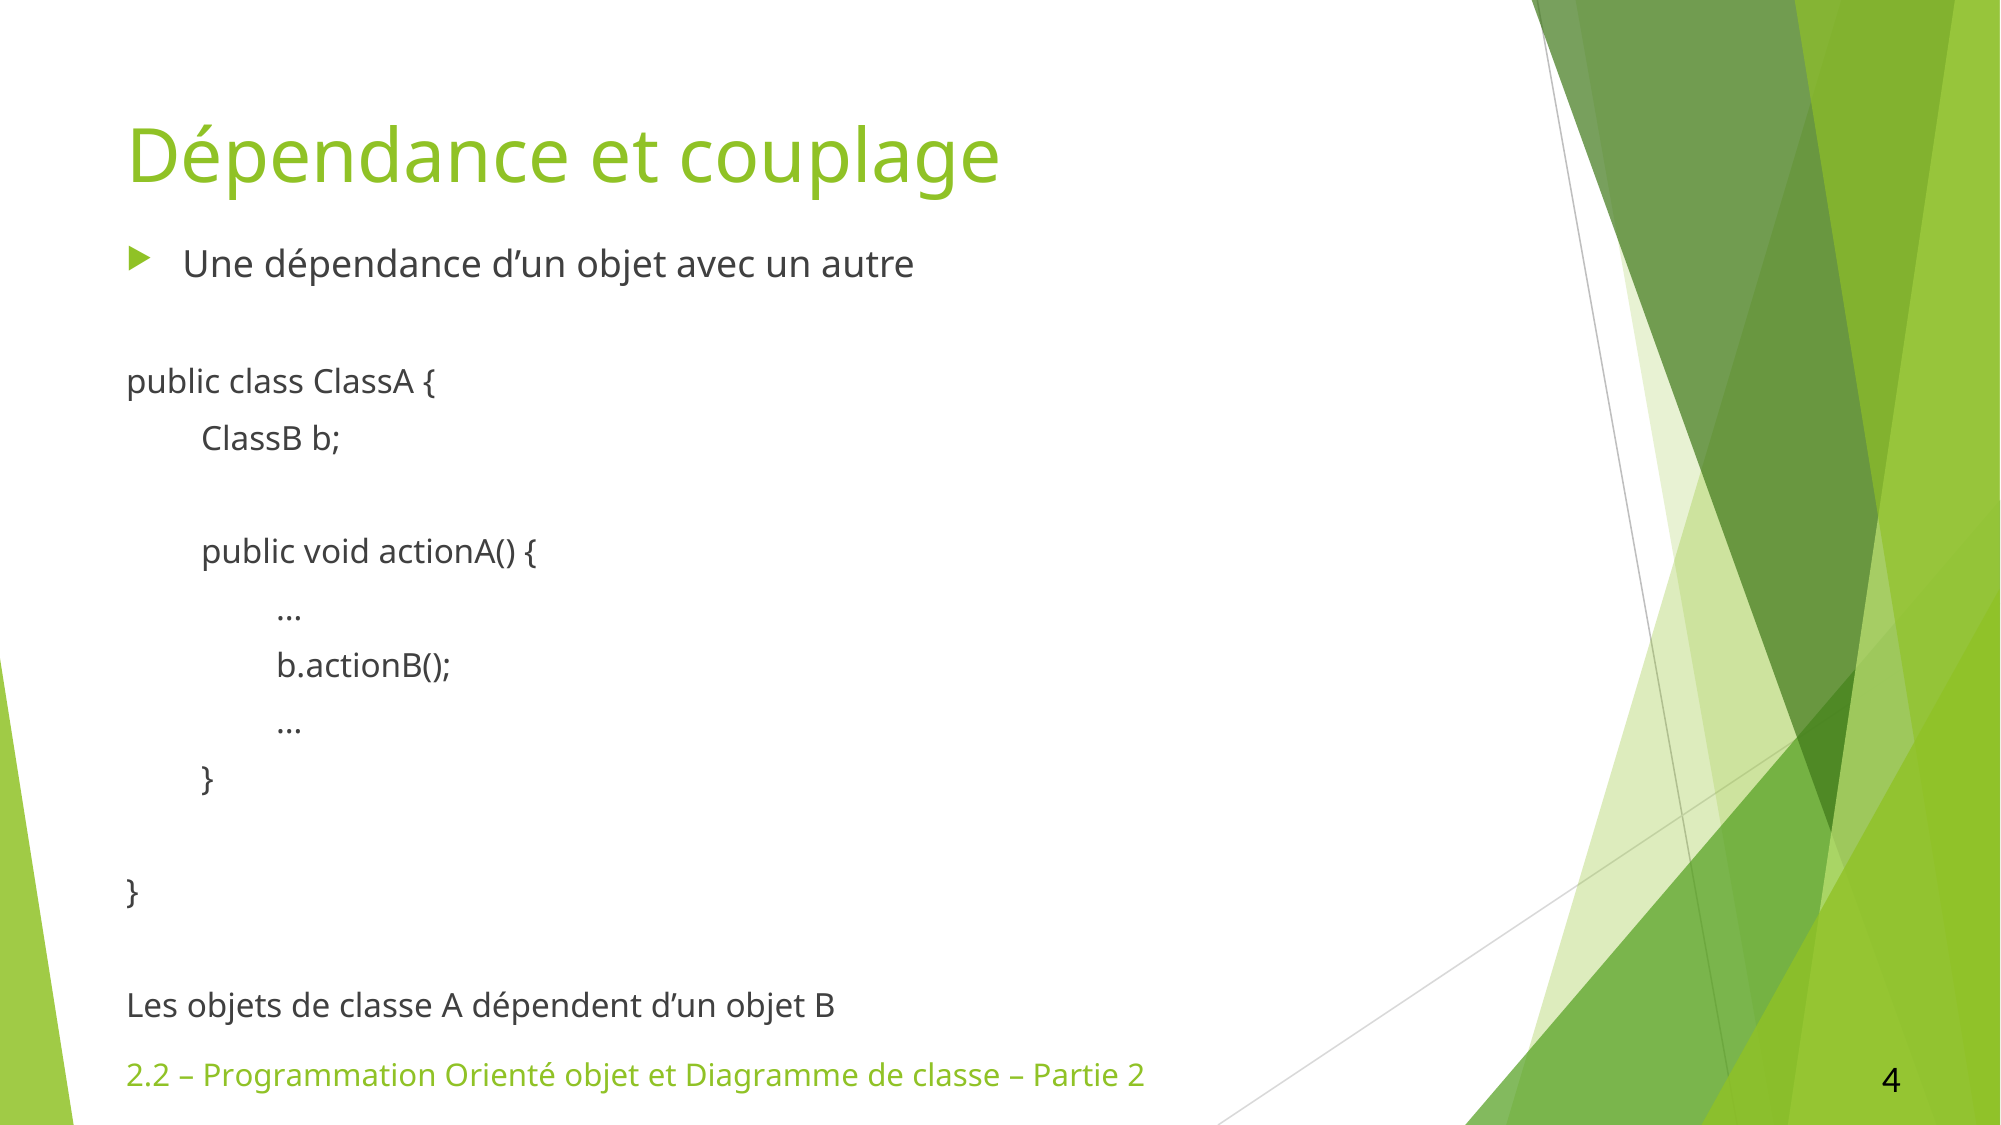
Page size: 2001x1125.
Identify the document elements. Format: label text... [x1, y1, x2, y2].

title Dépendance et couplage [111, 99, 1522, 237]
text_box [1866, 1047, 1979, 1108]
text_box 2.2 – Programmation Orienté objet et Diagramme de classe – Partie 2 [111, 1047, 1210, 1109]
list Une dépendance d’un objet avec un autre public class ClassA { ClassB b; public void actionA() { … b.actionB(); … } } Les objets de classe A dépendent d’un objet B [111, 237, 1522, 1048]
